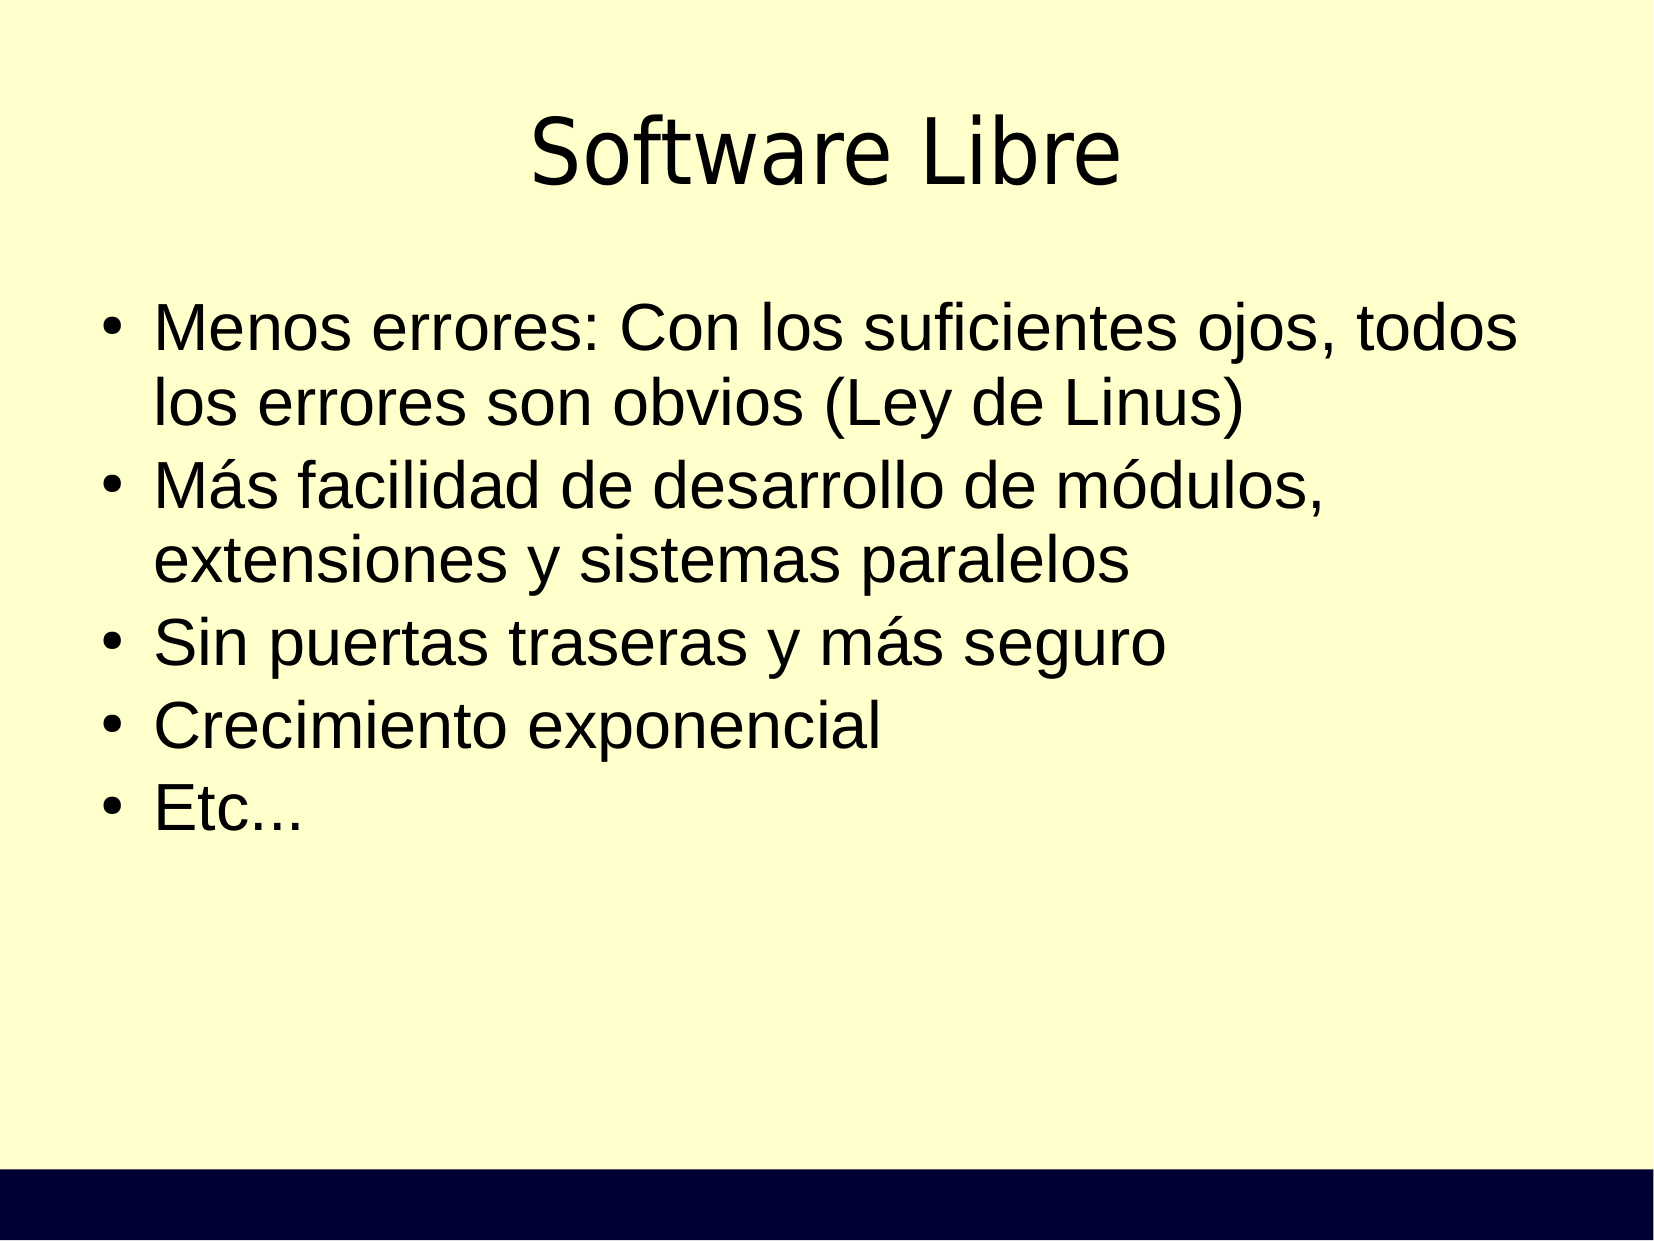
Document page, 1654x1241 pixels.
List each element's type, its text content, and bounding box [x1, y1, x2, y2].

list Menos errores: Con los suficientes ojos, todos los errores son obvios (Ley de Linus) Más facilidad de desarrollo de módulos, extensiones y sistemas paralelos Sin puertas traseras y más seguro Crecimiento exponencial Etc... [82, 290, 1538, 1010]
title Software Libre [82, 49, 1571, 257]
